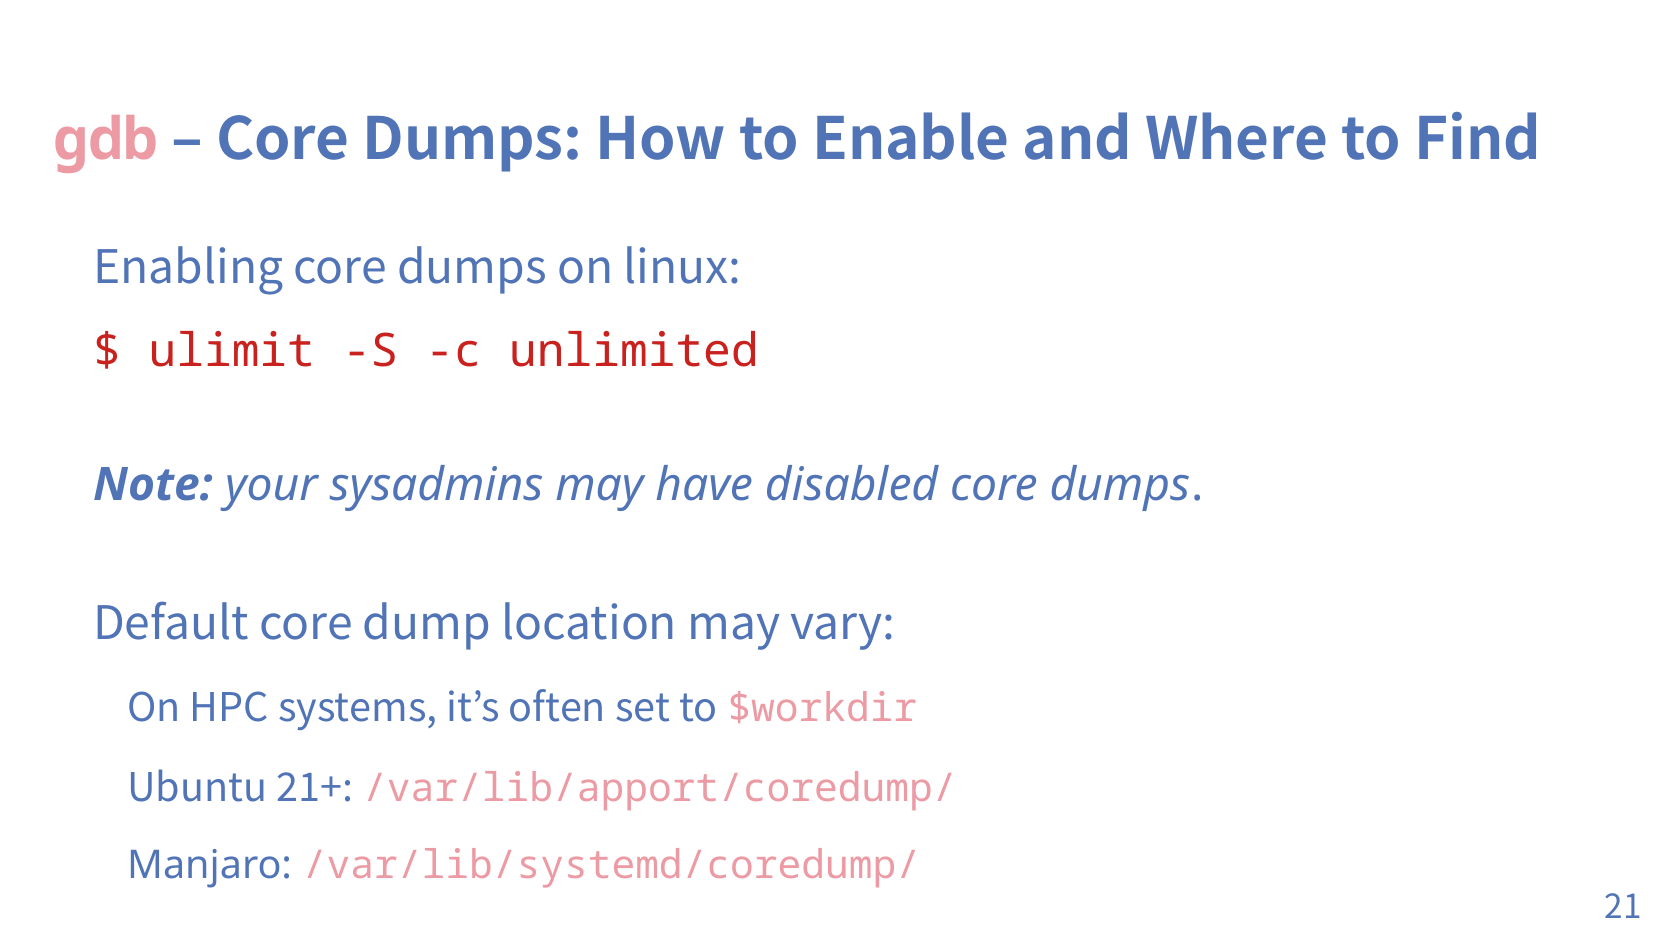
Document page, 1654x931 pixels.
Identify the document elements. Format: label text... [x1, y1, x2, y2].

list Enabling core dumps on linux: $ ulimit -S -c unlimited Note: your sysadmins may have disabled core dumps. Default core dump location may vary: On HPC systems, it’s often set to $workdir Ubuntu 21+: /var/lib/apport/coredump/ Manjaro: /var/lib/systemd/coredump/ [59, 229, 1577, 892]
title gdb – Core Dumps: How to Enable and Where to Find [53, 93, 1601, 176]
